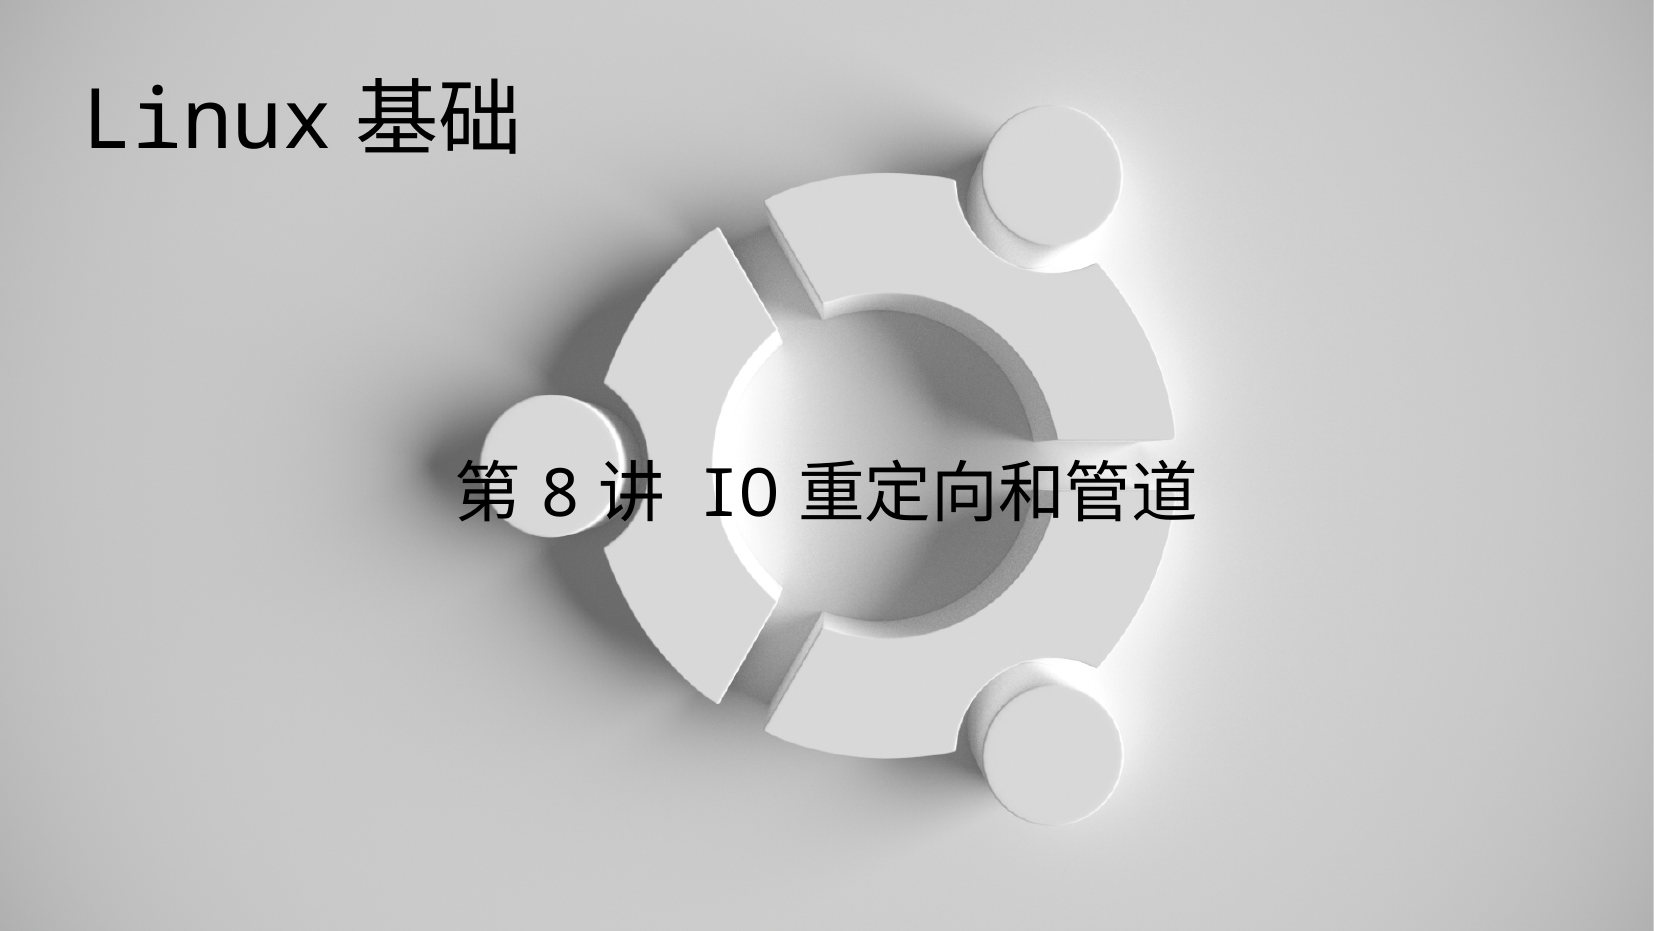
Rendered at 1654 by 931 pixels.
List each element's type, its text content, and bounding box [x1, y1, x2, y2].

picture [0, 0, 1654, 931]
subtitle 第8讲 IO重定向和管道 [82, 217, 1571, 758]
title Linux基础 [82, 37, 1571, 189]
